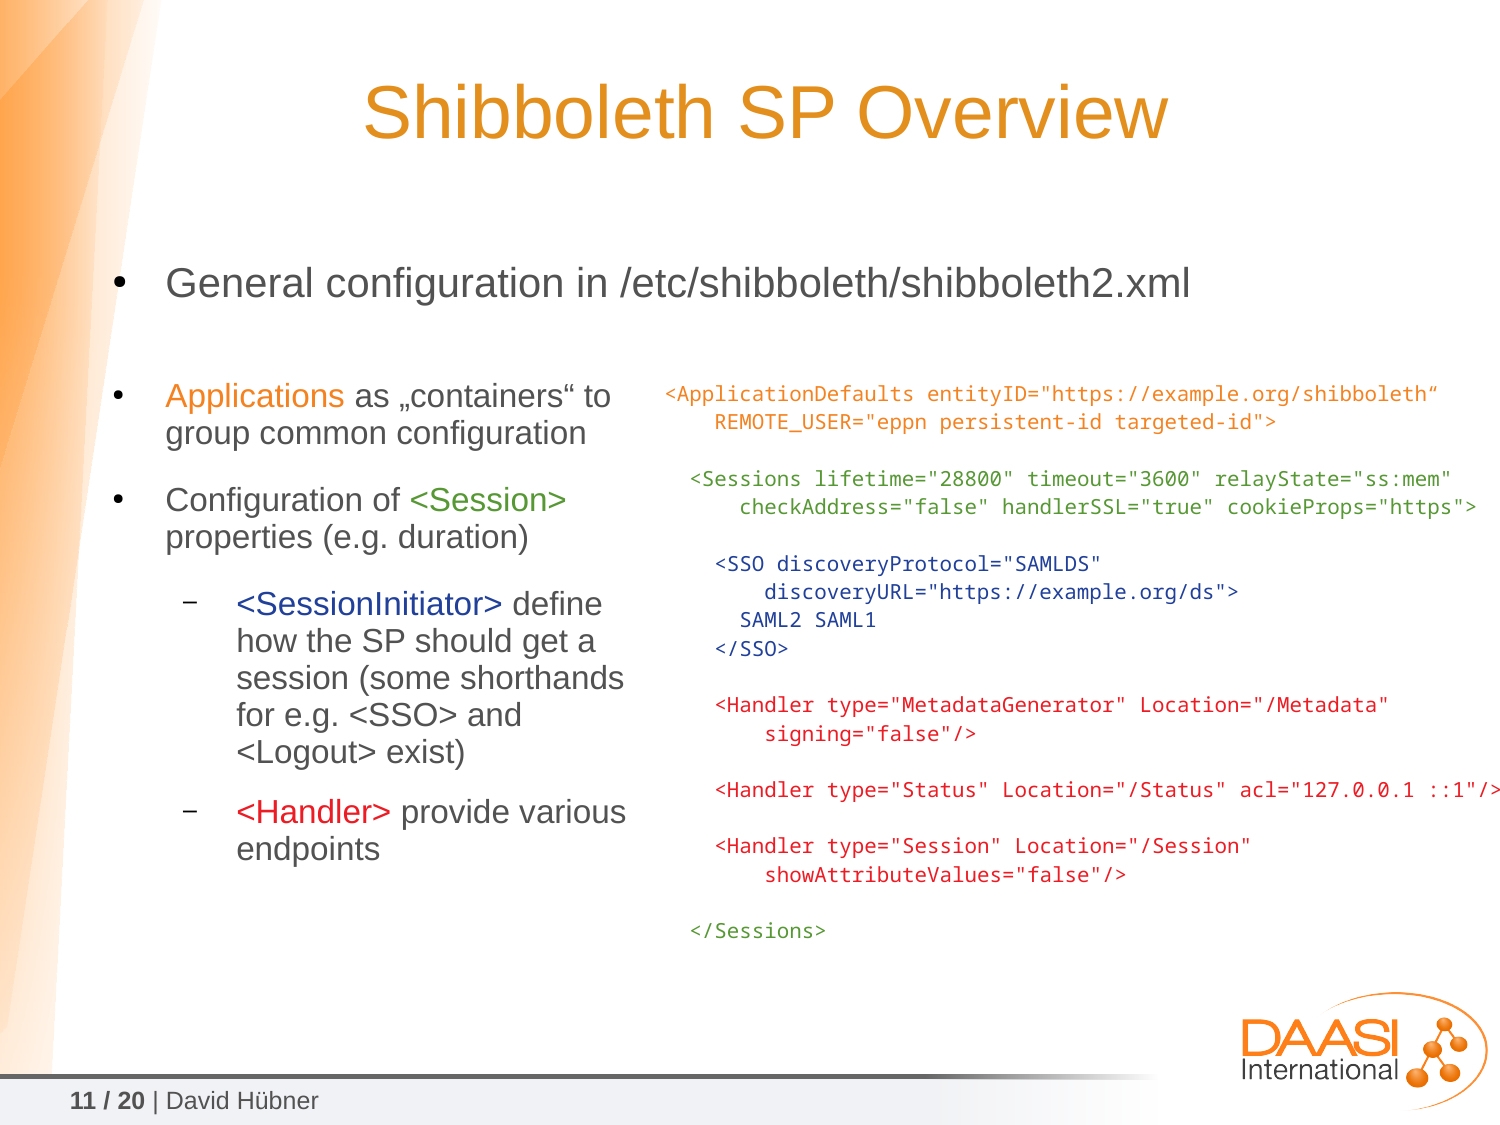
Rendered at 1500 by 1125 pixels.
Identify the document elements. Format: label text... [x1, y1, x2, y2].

text_box <ApplicationDefaults entityID="https://example.org/shibboleth“ REMOTE_USER="eppn persistent-id targeted-id"> <Sessions lifetime="28800" timeout="3600" relayState="ss:mem" checkAddress="false" handlerSSL="true" cookieProps="https"> <SSO discoveryProtocol="SAMLDS" discoveryURL="https://example.org/ds"> SAML2 SAML1 </SSO> <Handler type="MetadataGenerator" Location="/Metadata" signing="false"/> <Handler type="Status" Location="/Status" acl="127.0.0.1 ::1"/> <Handler type="Session" Location="/Session" showAttributeValues="false"/> </Sessions> [649, 372, 1500, 1012]
list General configuration in /etc/shibboleth/shibboleth2.xml [94, 259, 1441, 367]
title Shibboleth SP Overview [91, 48, 1441, 178]
list Applications as „containers“ to group common configuration Configuration of <Session> properties (e.g. duration) <SessionInitiator> define how the SP should get a session (some shorthands for e.g. <SSO> and <Logout> exist) <Handler> provide various endpoints [94, 377, 649, 969]
picture [1240, 1012, 1500, 1111]
